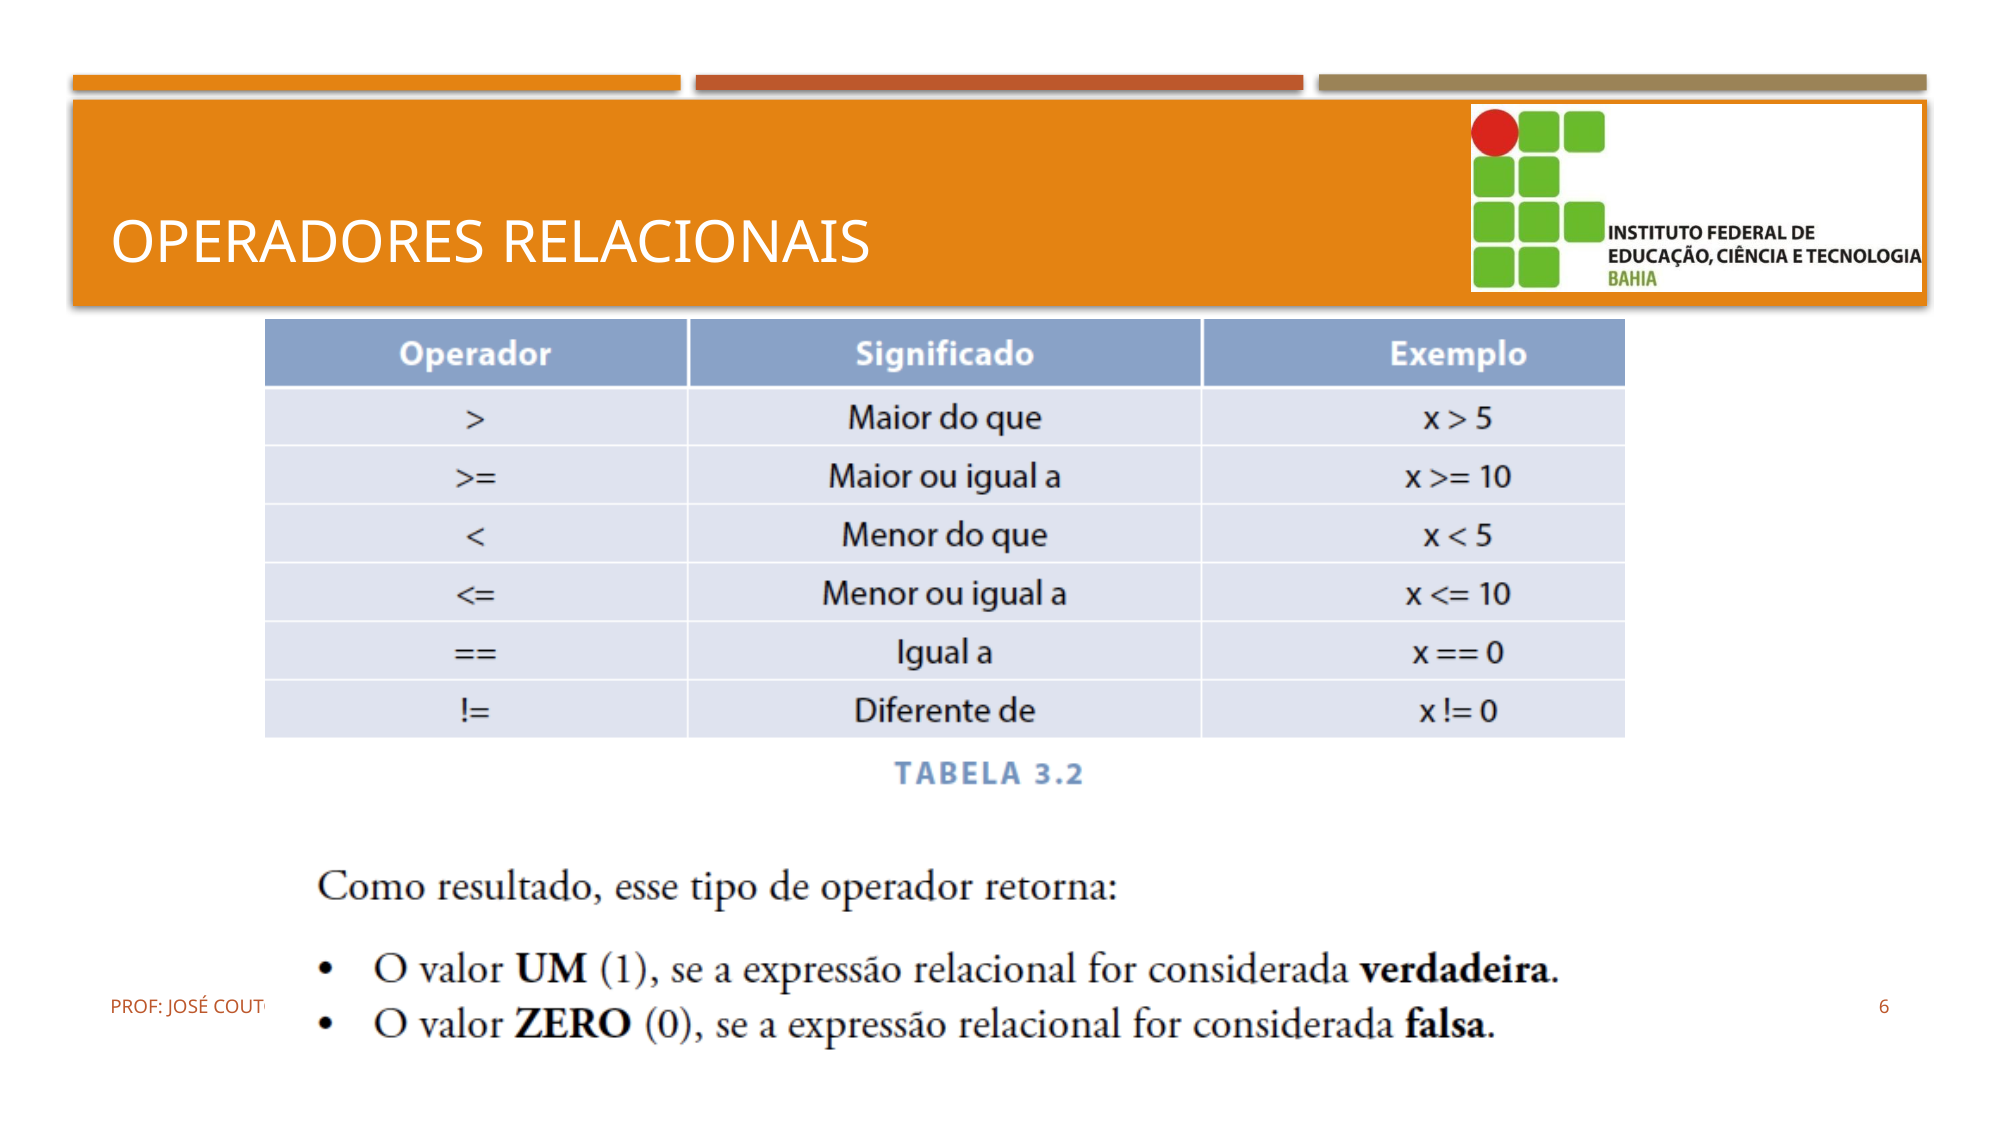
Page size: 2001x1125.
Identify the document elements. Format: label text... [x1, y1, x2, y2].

picture [265, 319, 1625, 1093]
title Operadores relacionais [95, 119, 1471, 282]
picture [1471, 104, 1922, 292]
footer Prof: José Couto Júnior [95, 976, 265, 1037]
